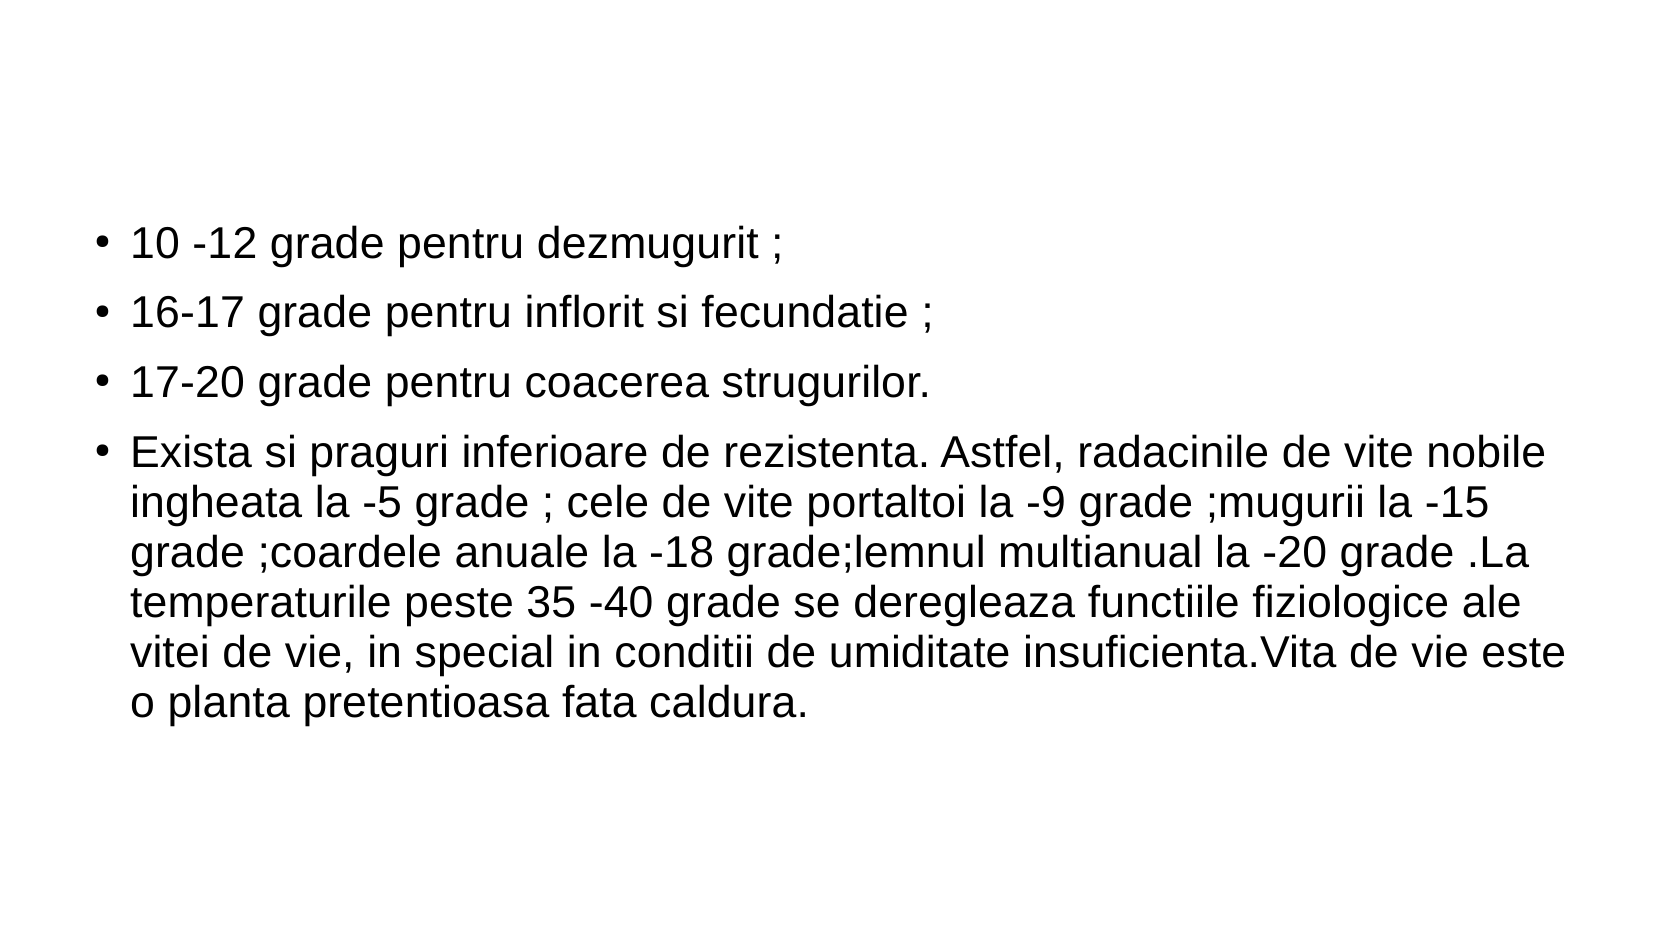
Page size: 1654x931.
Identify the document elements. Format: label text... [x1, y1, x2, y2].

list 10 -12 grade pentru dezmugurit ; 16-17 grade pentru inflorit si fecundatie ; 17-20 grade pentru coacerea strugurilor. Exista si praguri inferioare de rezistenta. Astfel, radacinile de vite nobile ingheata la -5 grade ; cele de vite portaltoi la -9 grade ;mugurii la -15 grade ;coardele anuale la -18 grade;lemnul multianual la -20 grade .La temperaturile peste 35 -40 grade se deregleaza functiile fiziologice ale vitei de vie, in special in conditii de umiditate insuficienta.Vita de vie este o planta pretentioasa fata caldura. [82, 217, 1571, 758]
